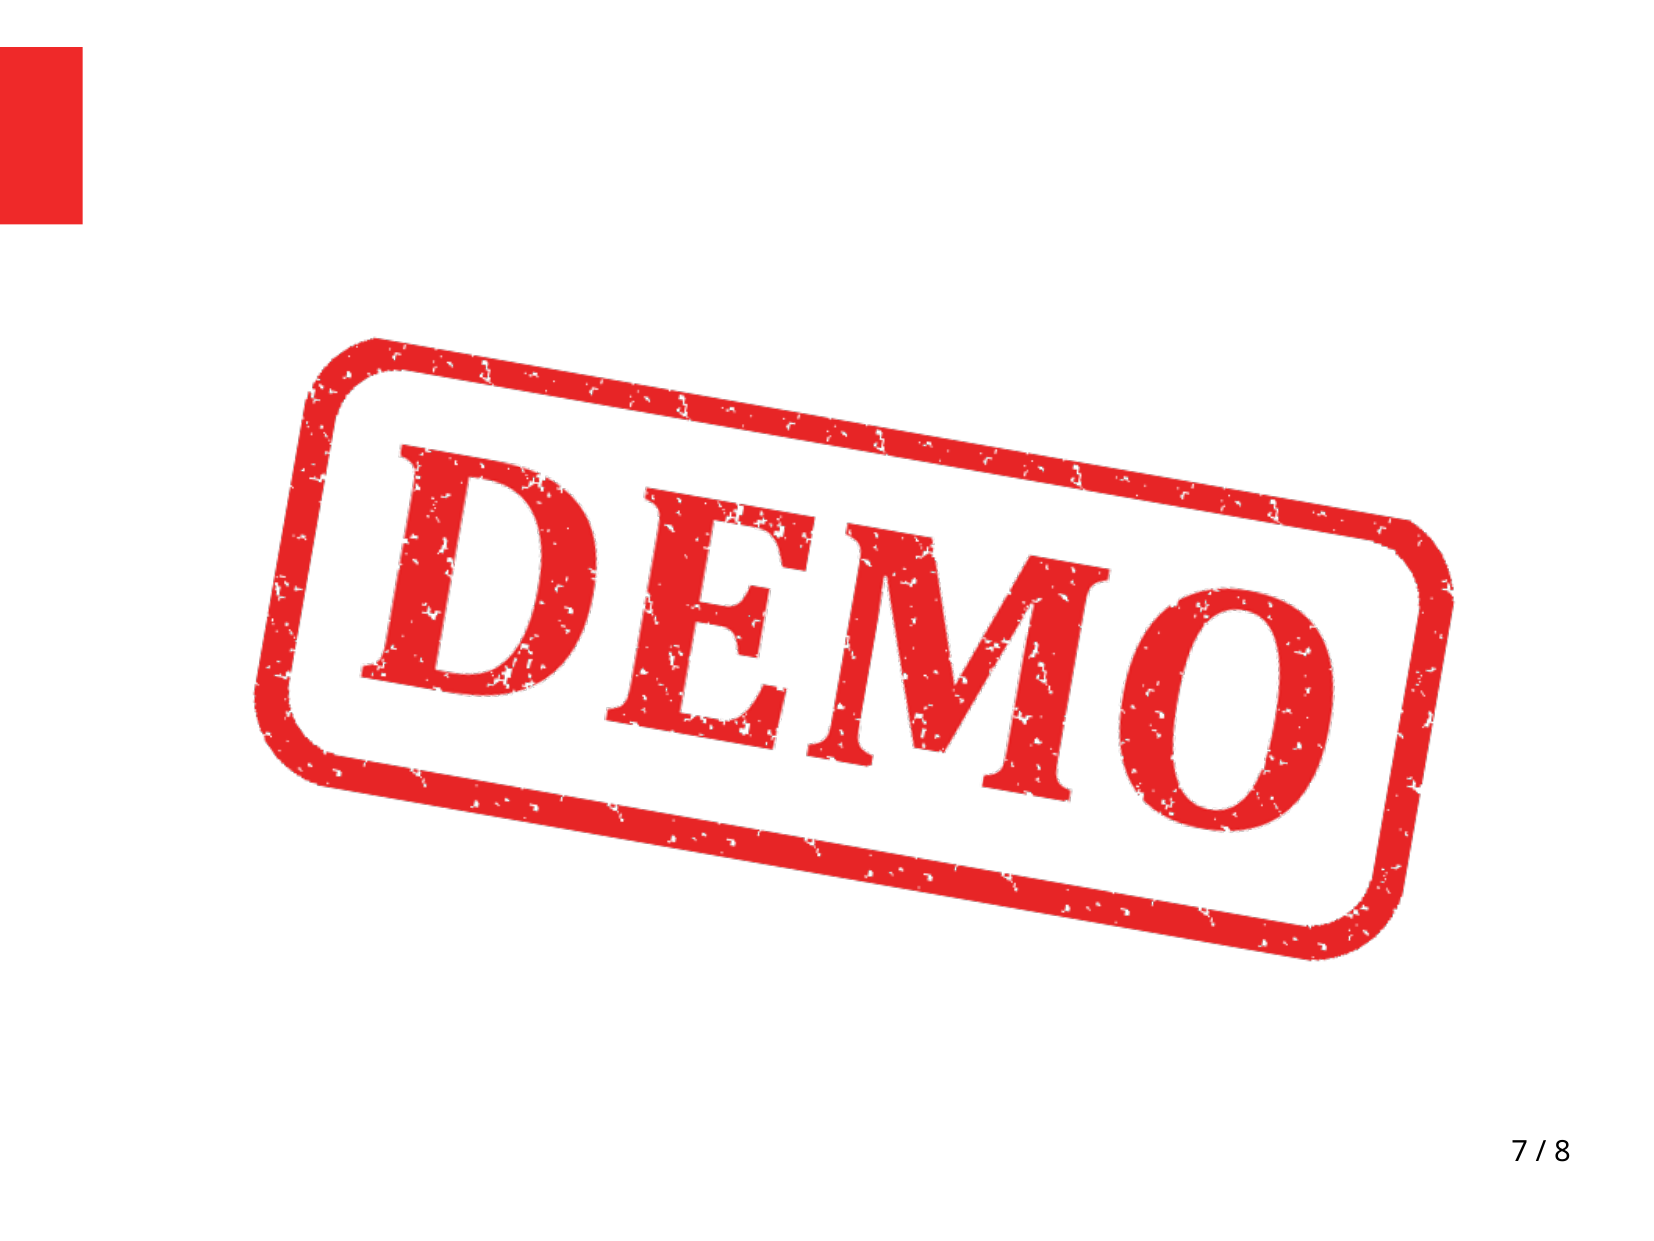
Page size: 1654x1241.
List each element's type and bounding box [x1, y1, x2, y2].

picture [72, 326, 1636, 977]
